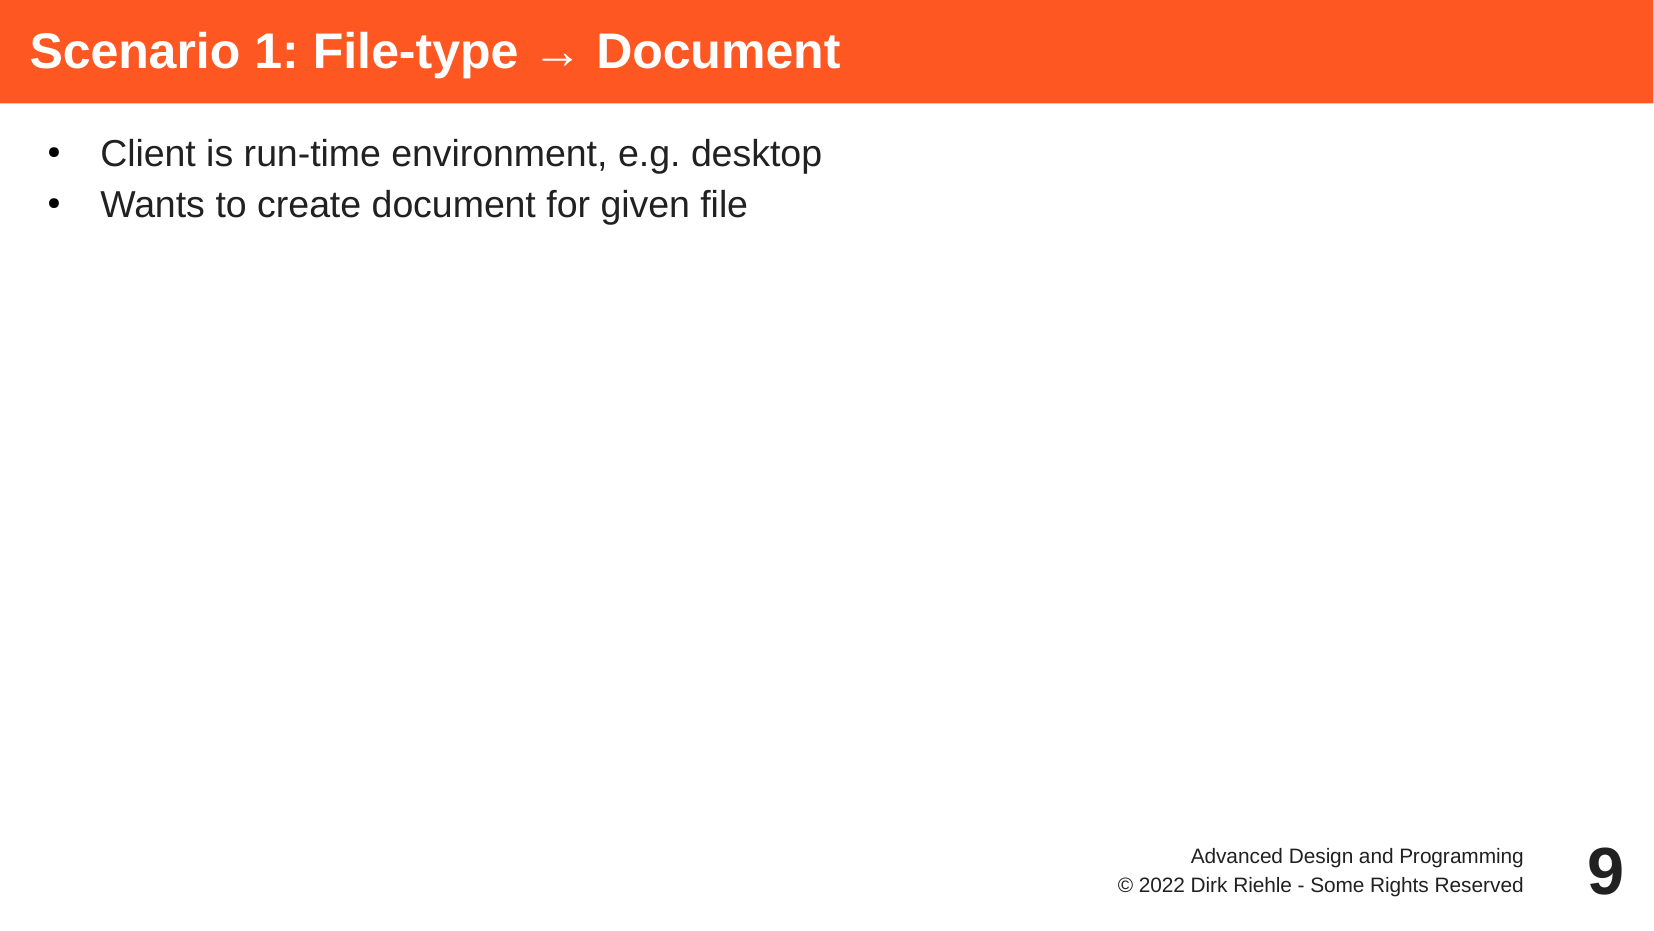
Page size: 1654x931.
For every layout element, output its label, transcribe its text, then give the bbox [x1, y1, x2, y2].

title Scenario 1: File-type → Document [0, 0, 1654, 104]
list Client is run-time environment, e.g. desktop Wants to create document for given file [29, 132, 1625, 813]
